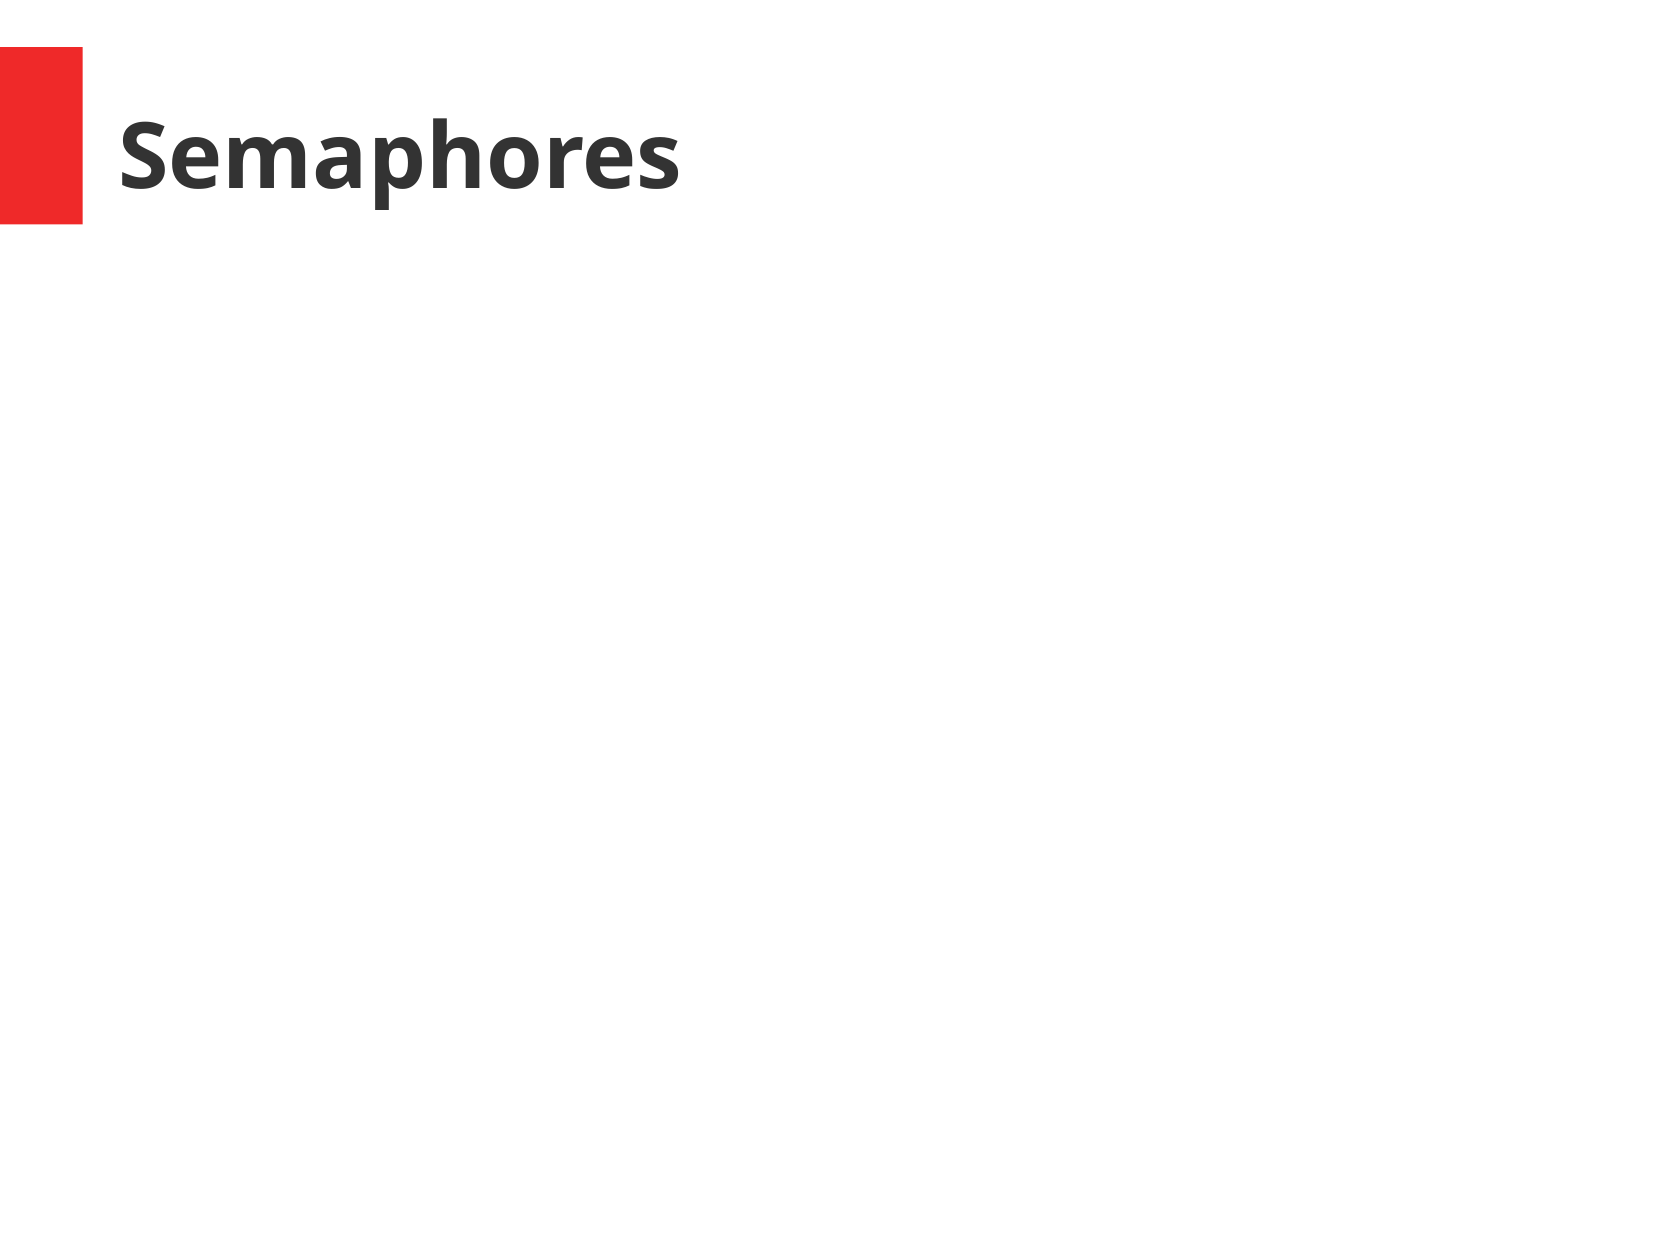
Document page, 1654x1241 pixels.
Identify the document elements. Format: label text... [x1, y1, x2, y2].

title Semaphores [118, 49, 1571, 257]
